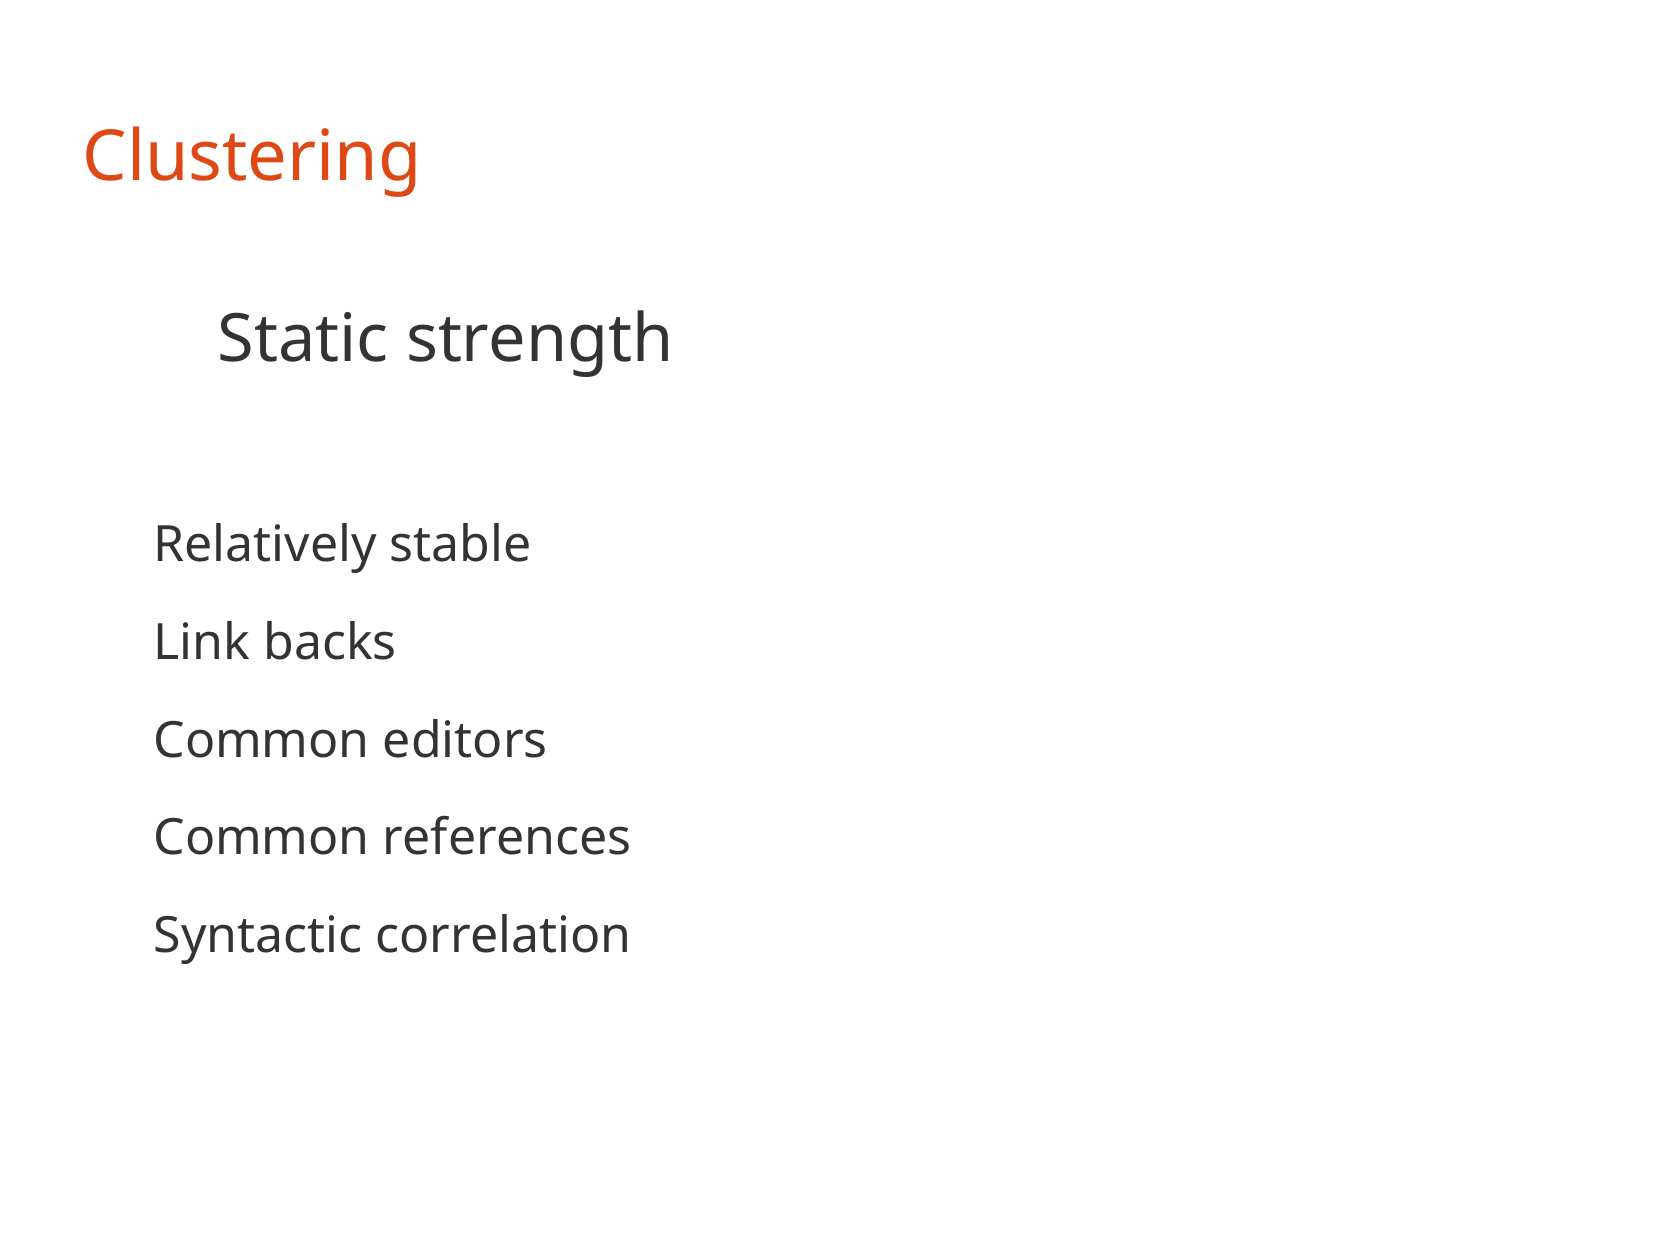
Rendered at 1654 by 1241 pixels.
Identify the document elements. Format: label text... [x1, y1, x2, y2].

list Static strength Relatively stable Link backs Common editors Common references Syntactic correlation [82, 290, 809, 1010]
title Clustering [82, 49, 1571, 257]
